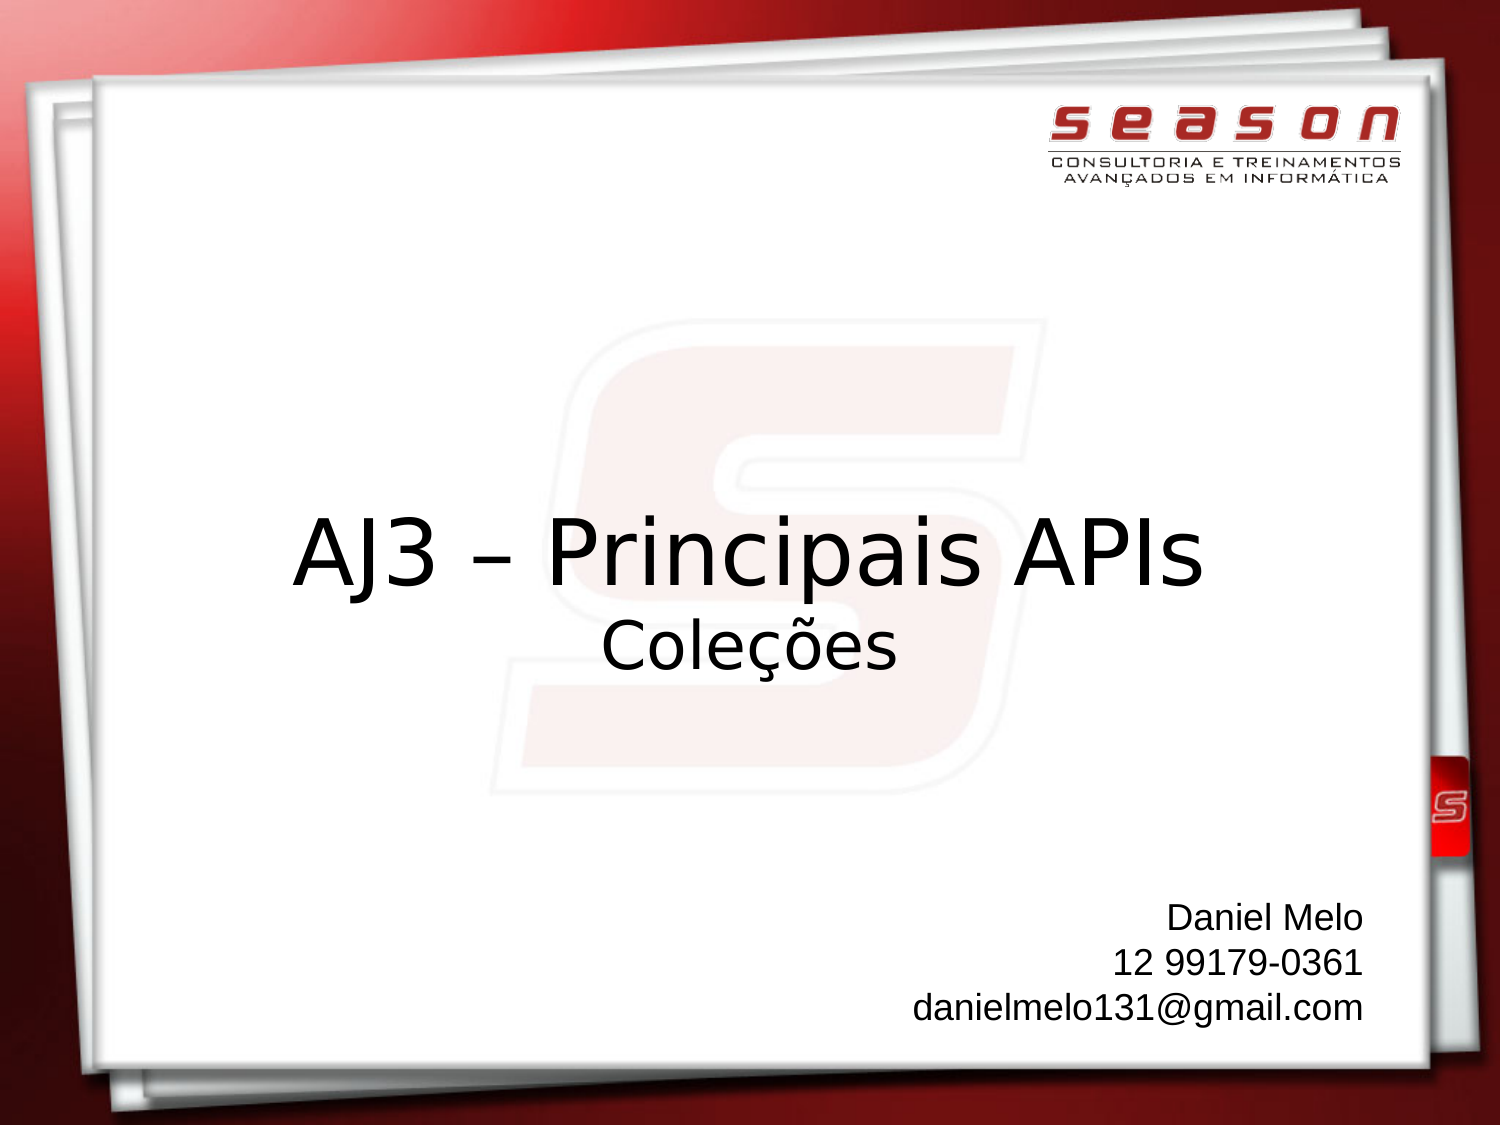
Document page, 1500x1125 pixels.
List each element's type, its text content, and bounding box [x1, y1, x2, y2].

title AJ3 – Principais APIs Coleções [112, 467, 1388, 709]
picture [0, 0, 1500, 1125]
text_box Daniel Melo 12 99179-0361 danielmelo131@gmail.com [897, 885, 1382, 1052]
